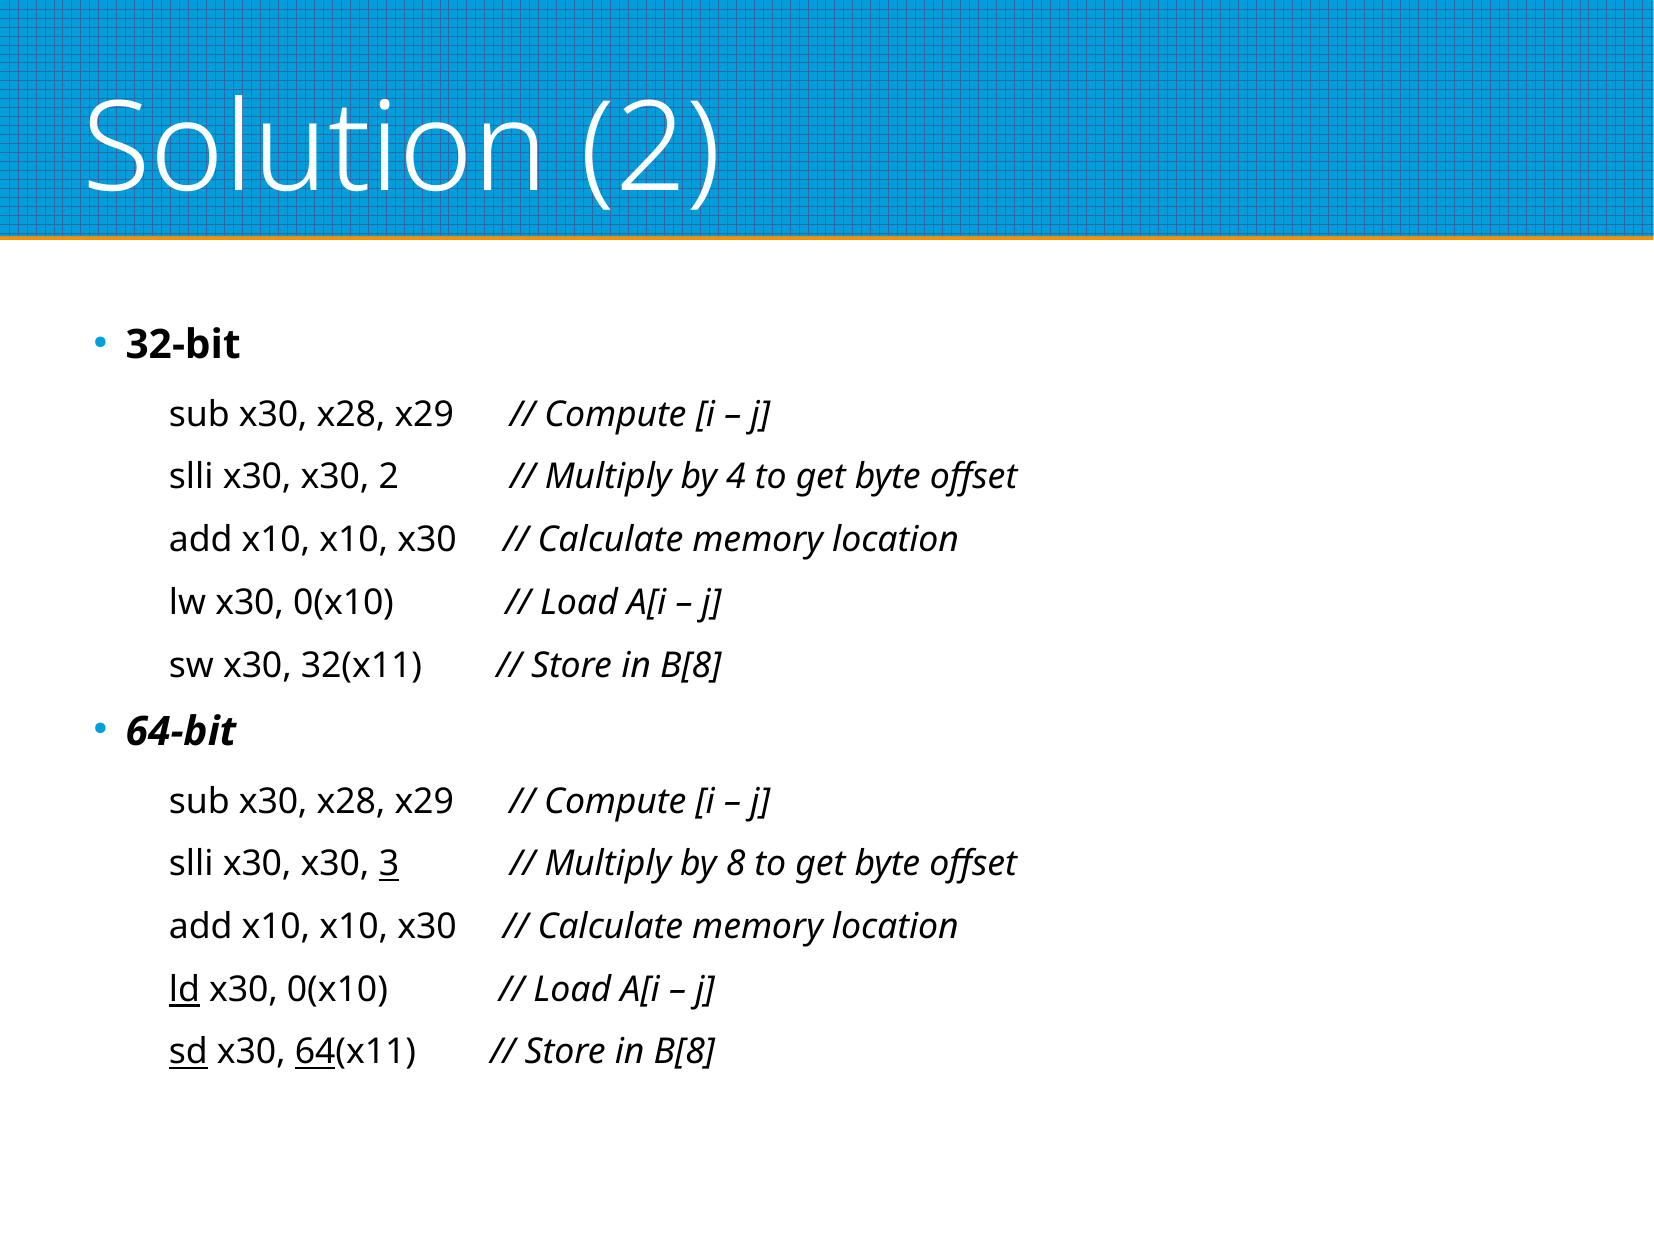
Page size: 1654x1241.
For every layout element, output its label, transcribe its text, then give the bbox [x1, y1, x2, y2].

list 32-bit sub x30, x28, x29 // Compute [i – j] slli x30, x30, 2 // Multiply by 4 to get byte offset add x10, x10, x30 // Calculate memory location lw x30, 0(x10) // Load A[i – j] sw x30, 32(x11) // Store in B[8] 64-bit sub x30, x28, x29 // Compute [i – j] slli x30, x30, 3 // Multiply by 8 to get byte offset add x10, x10, x30 // Calculate memory location ld x30, 0(x10) // Load A[i – j] sd x30, 64(x11) // Store in B[8] [82, 314, 1563, 1081]
title Solution (2) [82, 19, 1571, 227]
